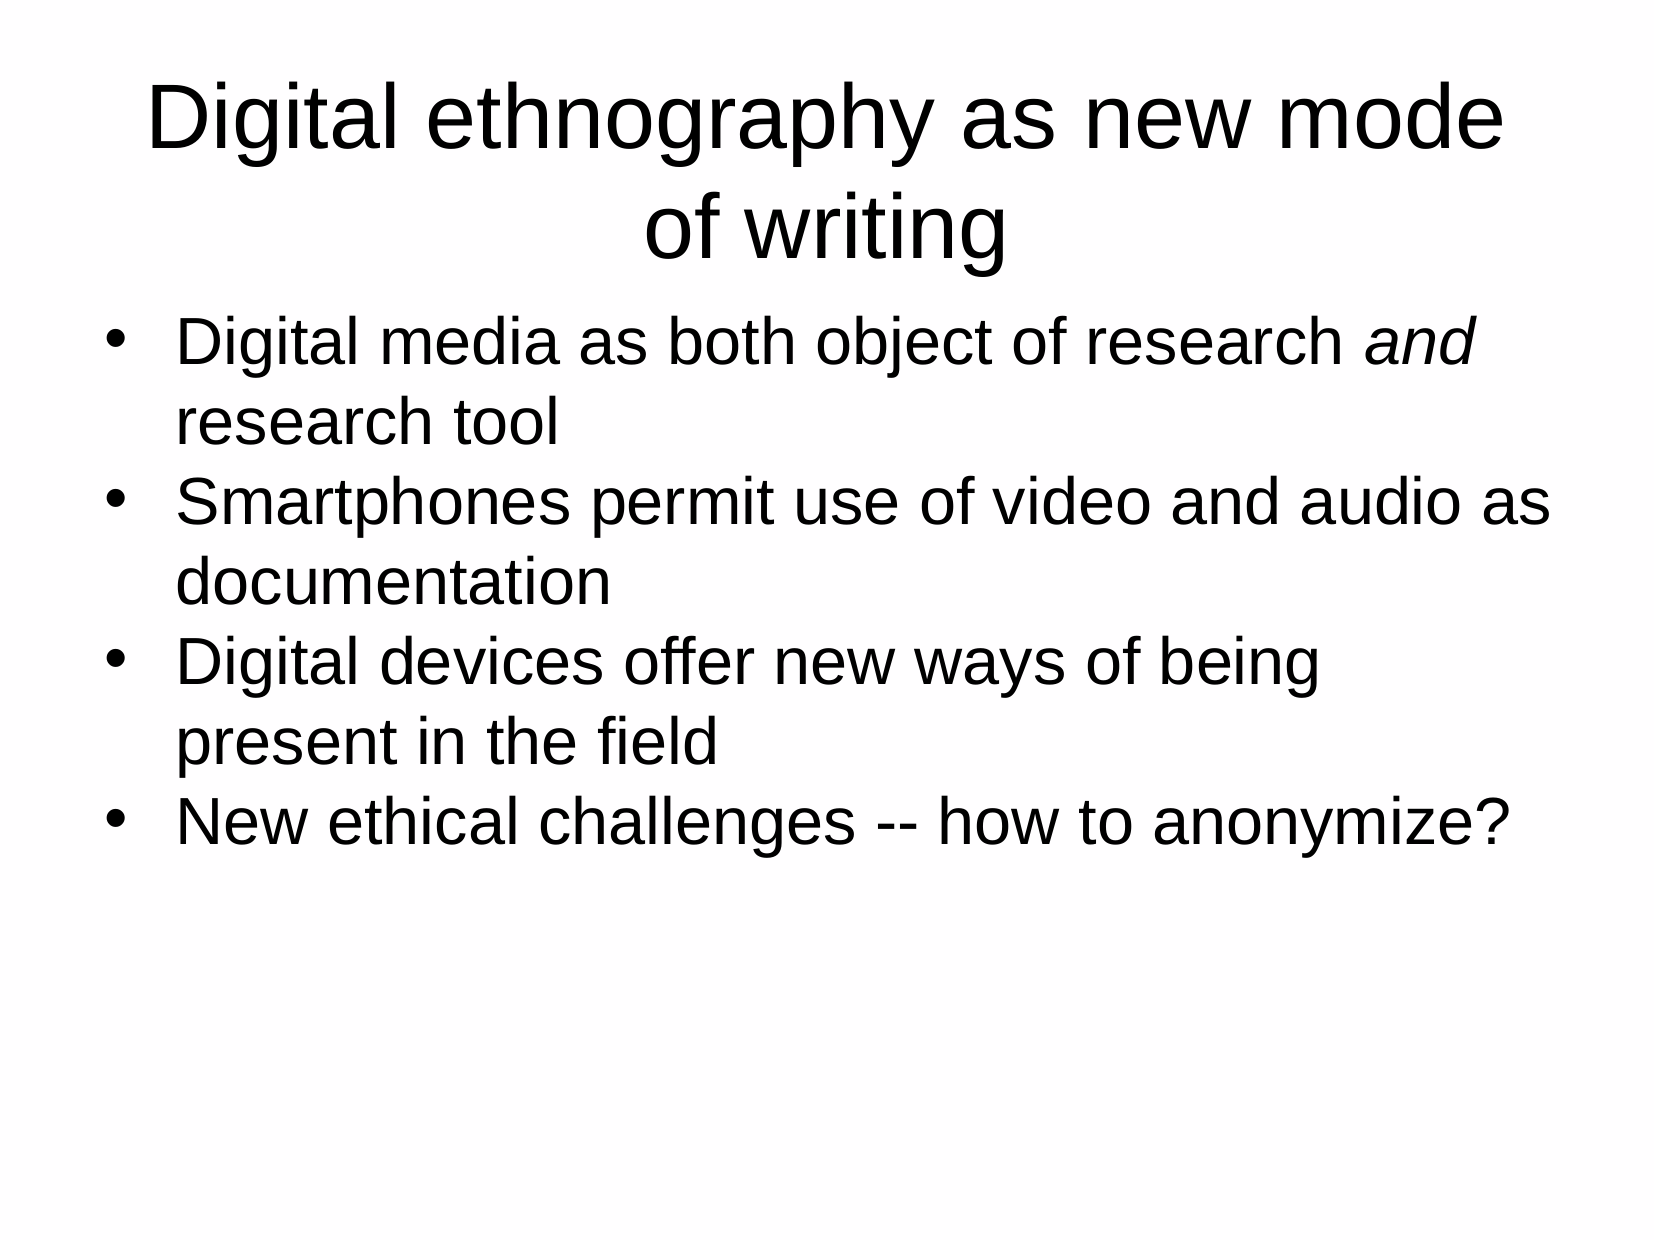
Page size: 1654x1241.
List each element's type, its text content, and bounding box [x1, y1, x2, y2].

list Digital media as both object of research and research tool Smartphones permit use of video and audio as documentation Digital devices offer new ways of being present in the field New ethical challenges -- how to anonymize? [82, 290, 1571, 1010]
title Digital ethnography as new mode of writing [82, 49, 1571, 257]
